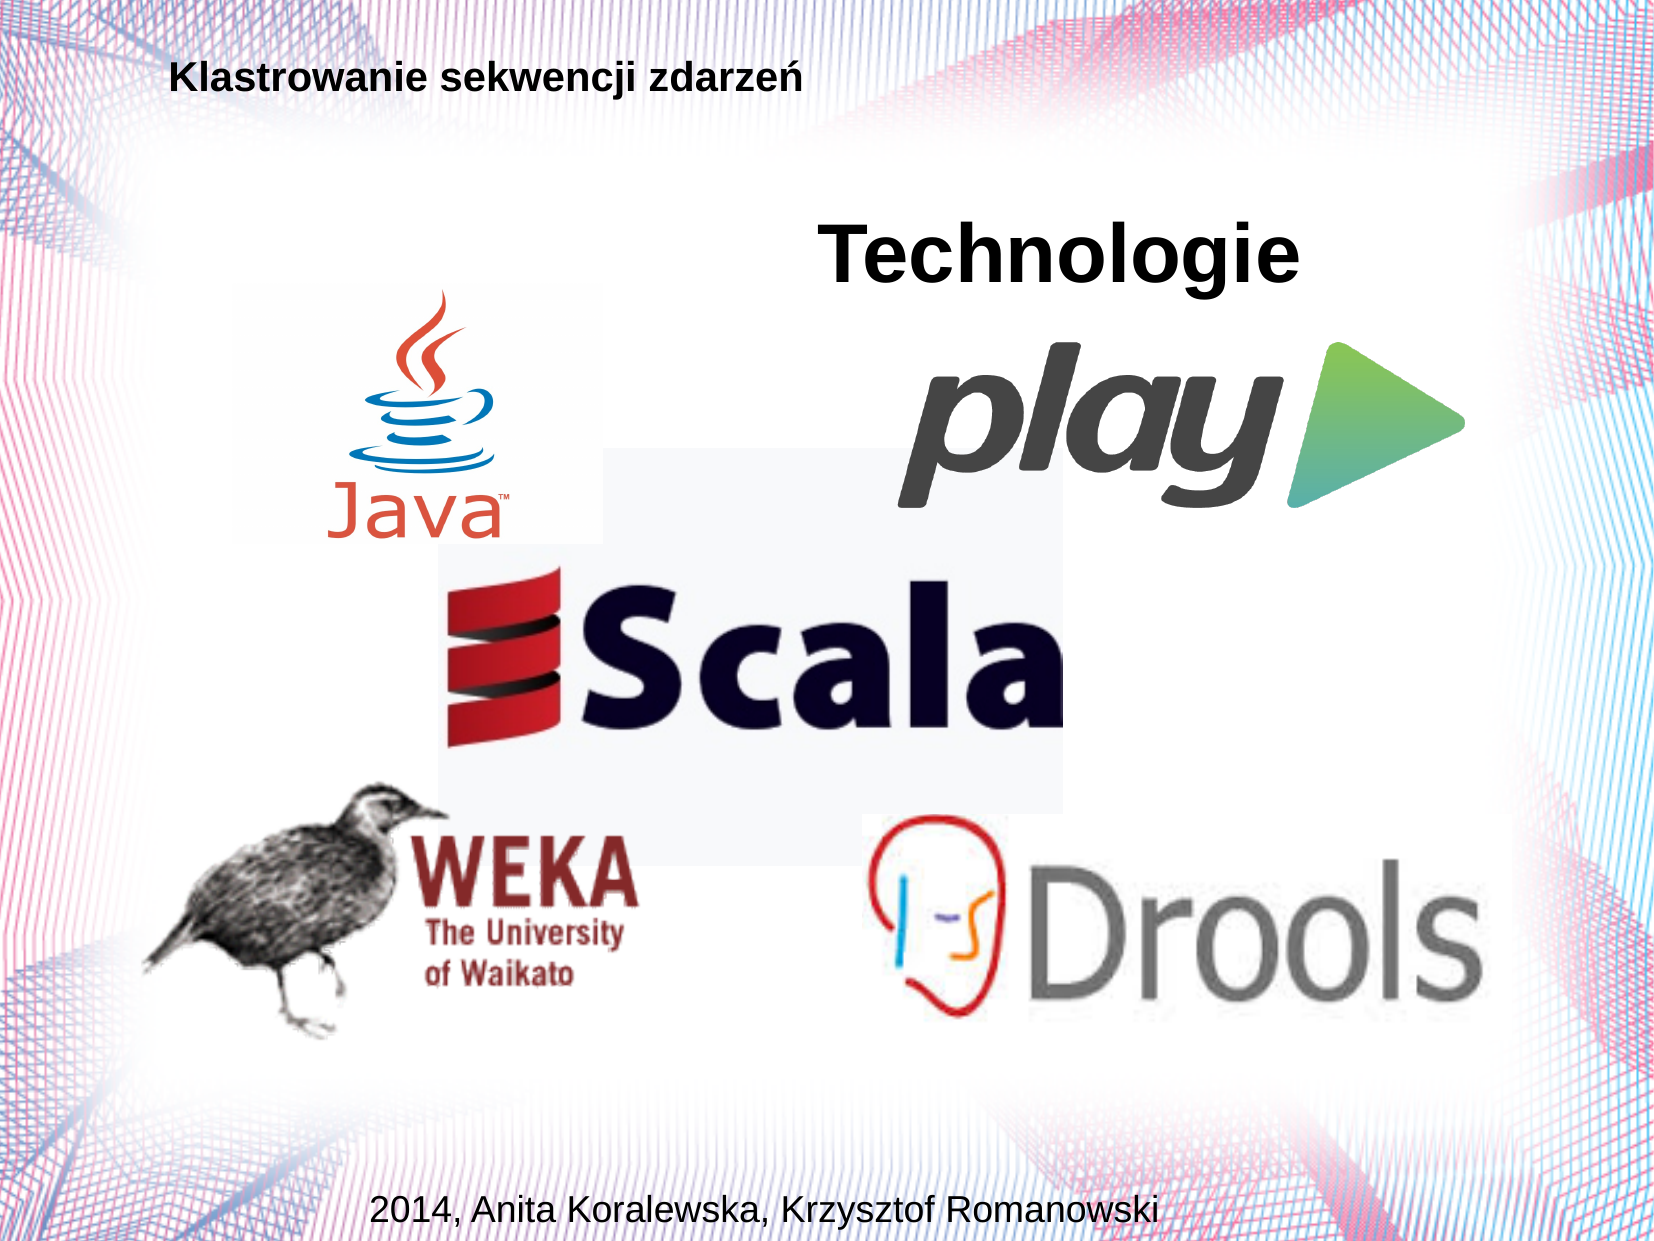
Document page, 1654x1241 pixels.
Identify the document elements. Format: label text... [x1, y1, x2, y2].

text_box Technologie [803, 153, 1654, 272]
picture [0, 0, 1654, 1241]
text_box Klastrowanie sekwencji zdarzeń [153, 23, 1560, 85]
text_box 2014, Anita Koralewska, Krzysztof Romanowski [354, 1159, 1276, 1217]
